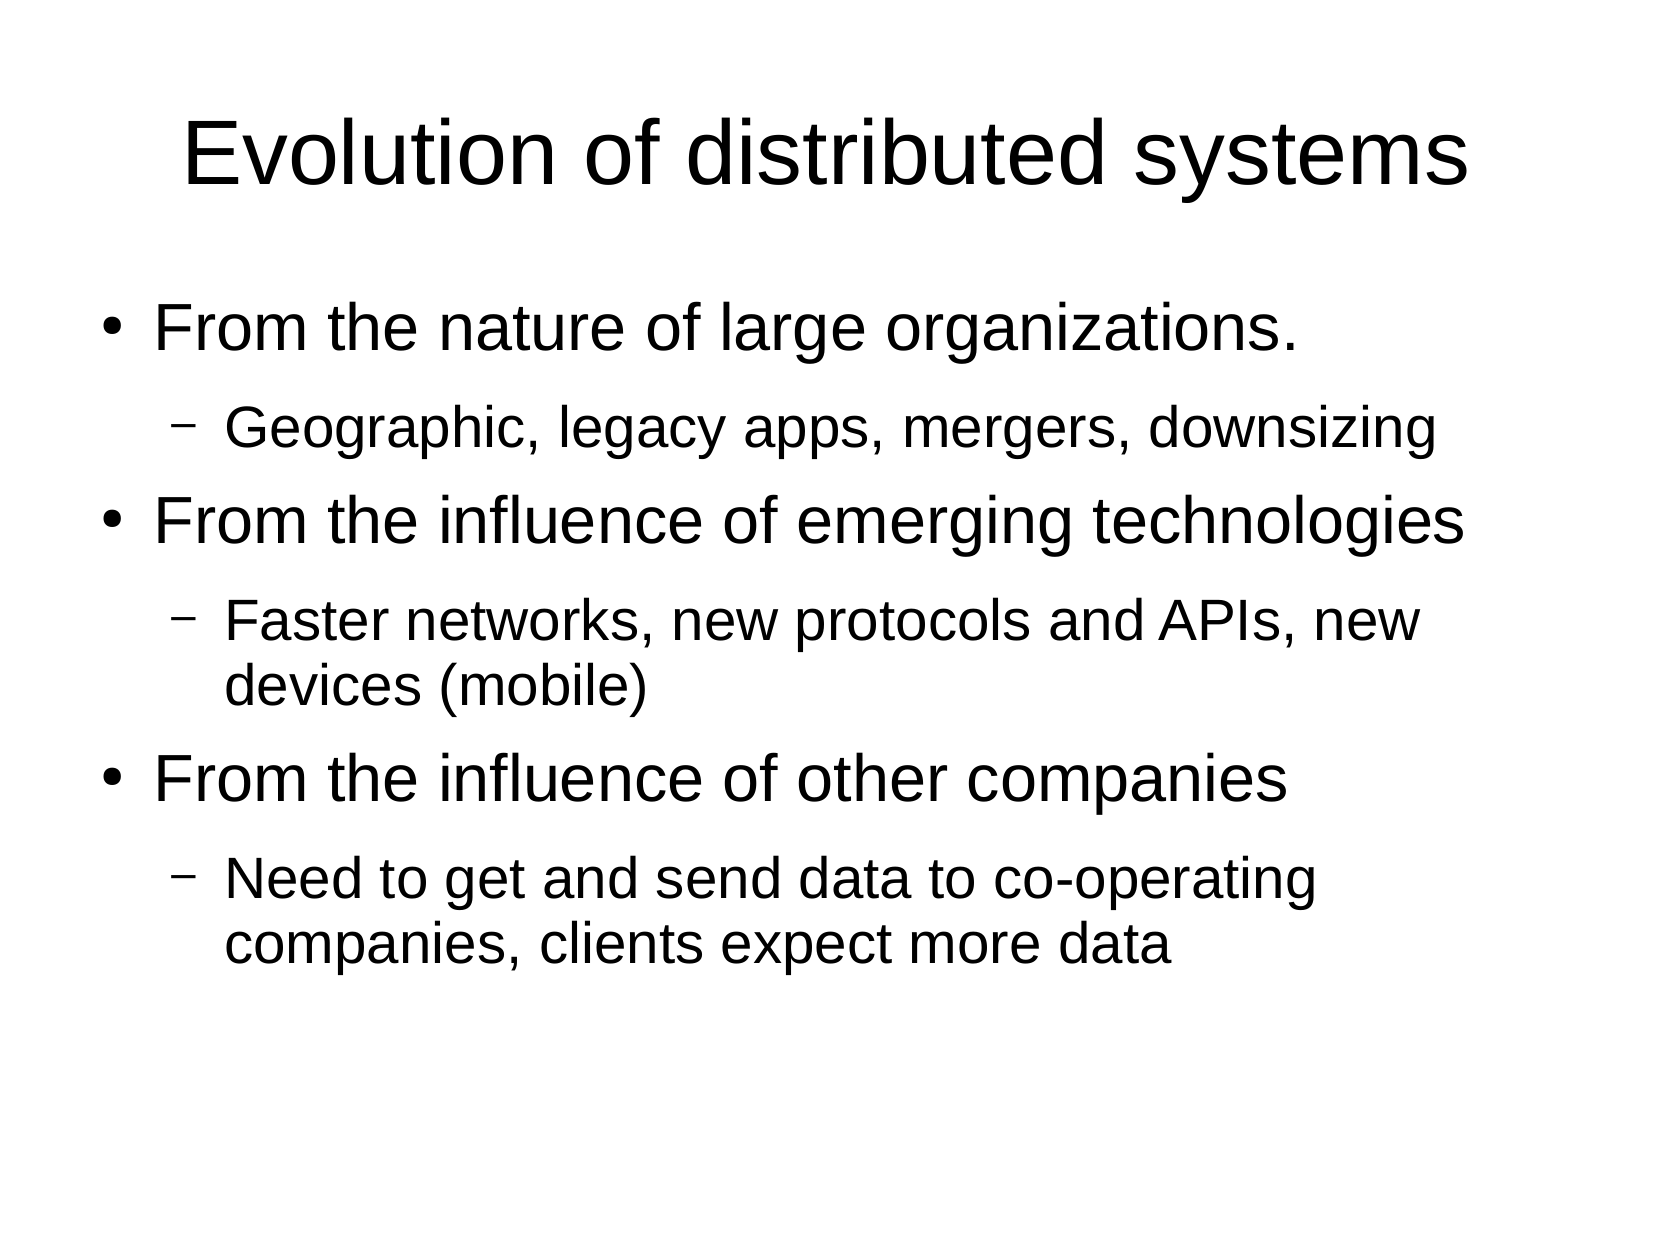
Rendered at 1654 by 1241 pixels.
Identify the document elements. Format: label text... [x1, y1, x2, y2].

title Evolution of distributed systems [82, 49, 1571, 257]
list From the nature of large organizations. Geographic, legacy apps, mergers, downsizing From the influence of emerging technologies Faster networks, new protocols and APIs, new devices (mobile) From the influence of other companies Need to get and send data to co-operating companies, clients expect more data [82, 290, 1538, 1010]
